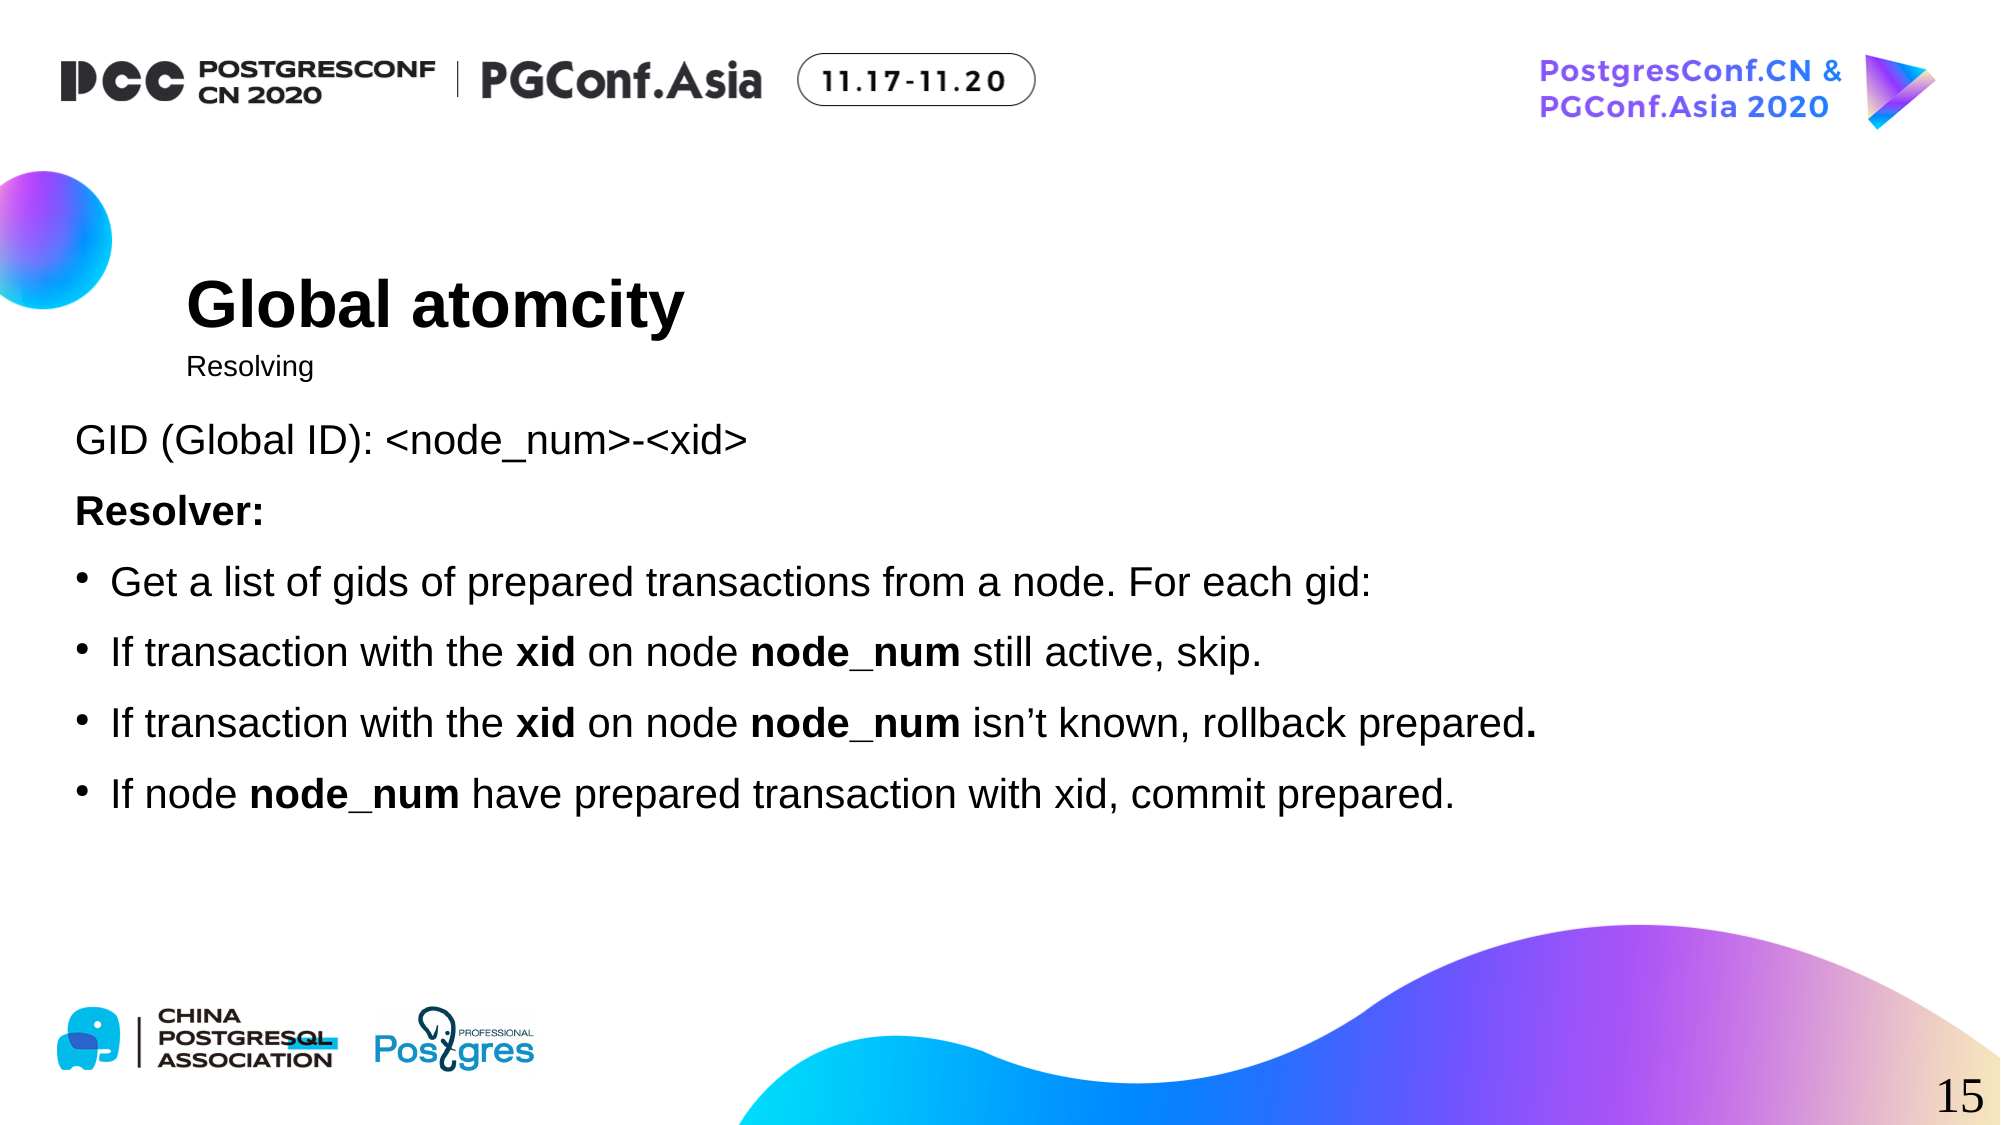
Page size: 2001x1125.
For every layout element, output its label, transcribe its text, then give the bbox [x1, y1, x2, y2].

text_box GID (Global ID): <node_num>-<xid> Resolver: Get a list of gids of prepared transactions from a node. For each gid: If transaction with the xid on node node_num still active, skip. If transaction with the xid on node node_num isn’t known, rollback prepared. If node node_num have prepared transaction with xid, commit prepared. [60, 404, 1936, 961]
text_box <номер> [1883, 1054, 2000, 1125]
text_box Global atomcity Resolving [171, 237, 1850, 390]
picture [0, 0, 2001, 1125]
